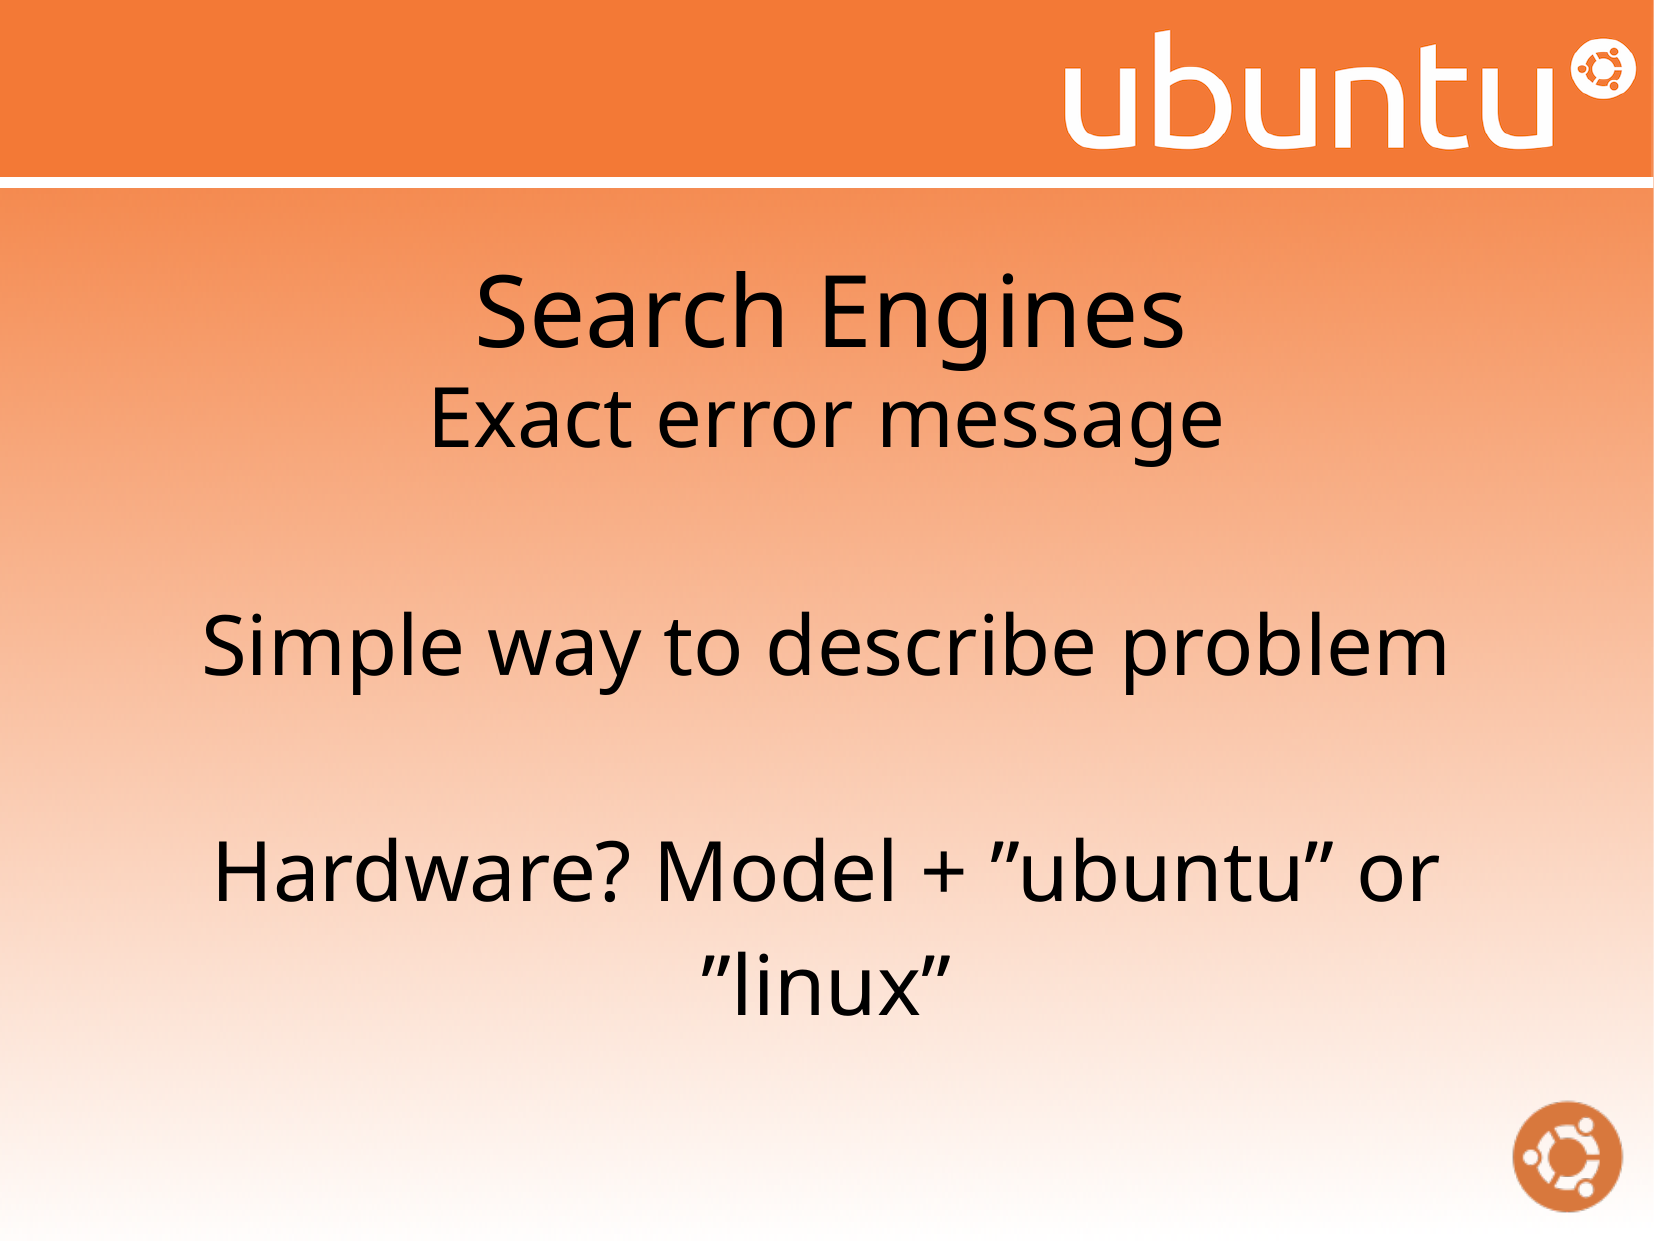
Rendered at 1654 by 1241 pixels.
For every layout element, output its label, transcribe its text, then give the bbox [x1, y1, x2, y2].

picture [0, 0, 1654, 1241]
title Search Engines [86, 205, 1576, 413]
subtitle Exact error message Simple way to describe problem Hardware? Model + ”ubuntu” or ”linux” [82, 290, 1571, 1109]
